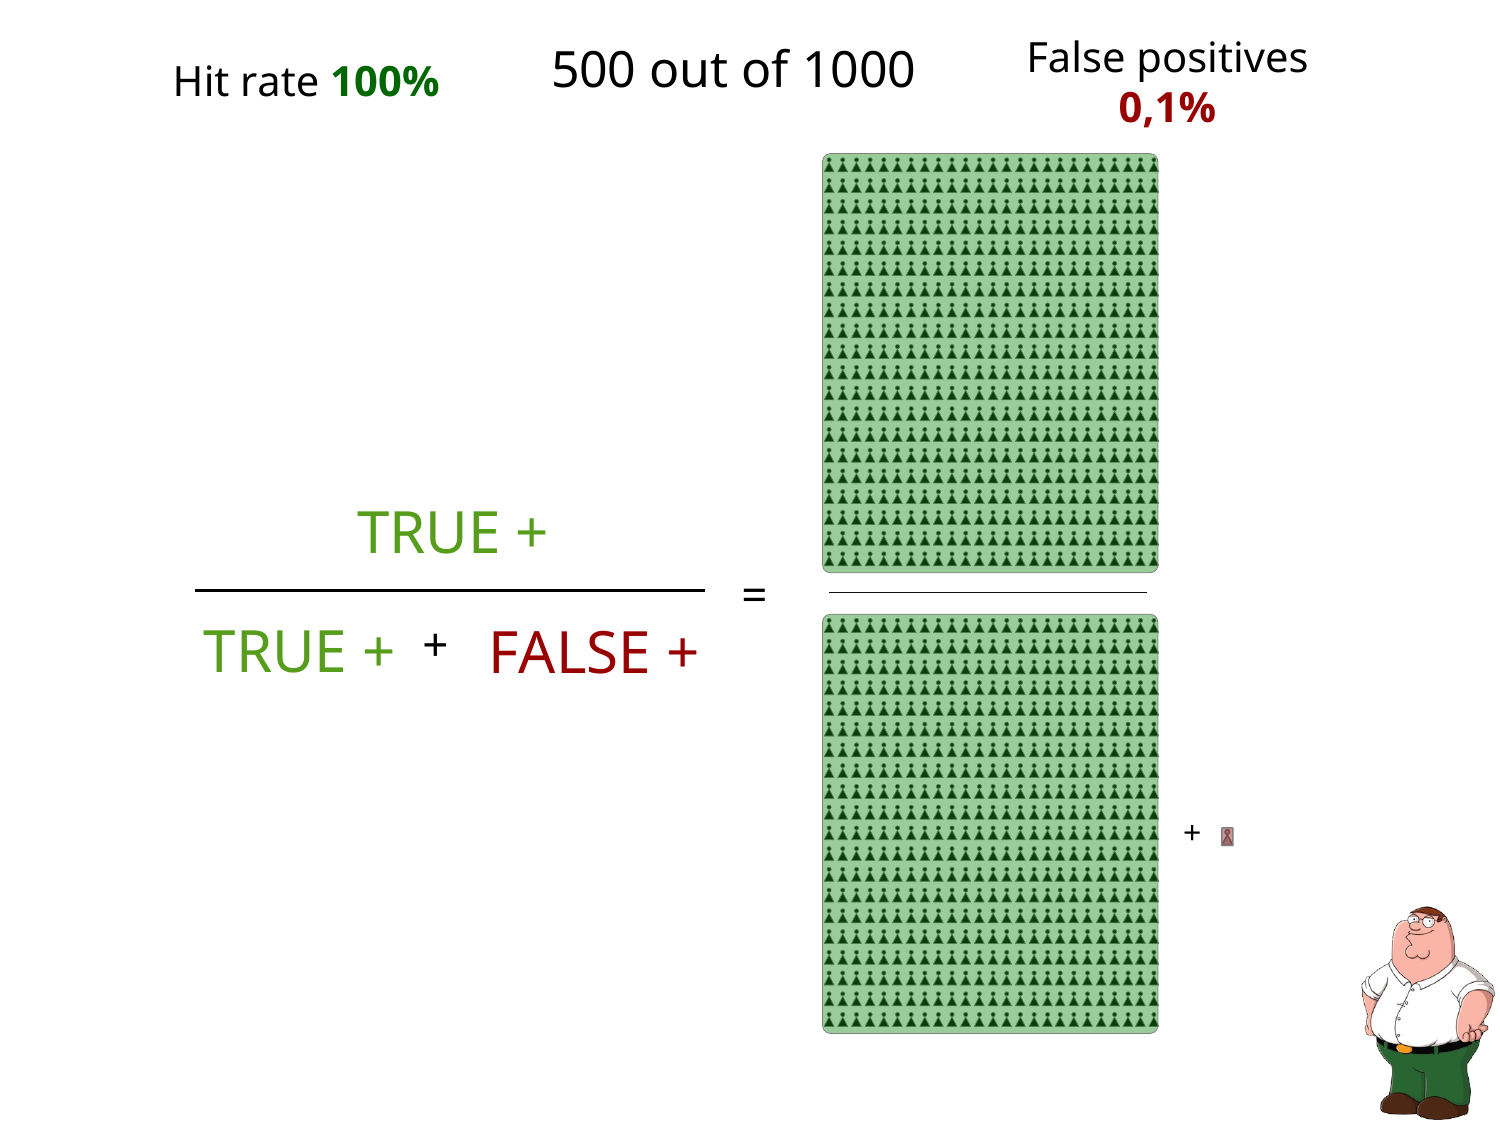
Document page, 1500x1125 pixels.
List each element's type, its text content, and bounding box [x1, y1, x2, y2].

text_box = [726, 557, 789, 643]
picture [822, 613, 1160, 1034]
text_box FALSE + [473, 607, 729, 763]
text_box + [407, 607, 470, 693]
picture [822, 153, 1160, 574]
picture [1350, 900, 1500, 1125]
text_box [1221, 827, 1233, 846]
text_box 500 out of 1000 [504, 16, 984, 119]
text_box Hit rate 100% [108, 0, 504, 182]
text_box False positives 0,1% [984, 0, 1351, 185]
text_box + [1169, 807, 1198, 859]
text_box TRUE + [188, 606, 414, 692]
text_box TRUE + [342, 488, 568, 573]
